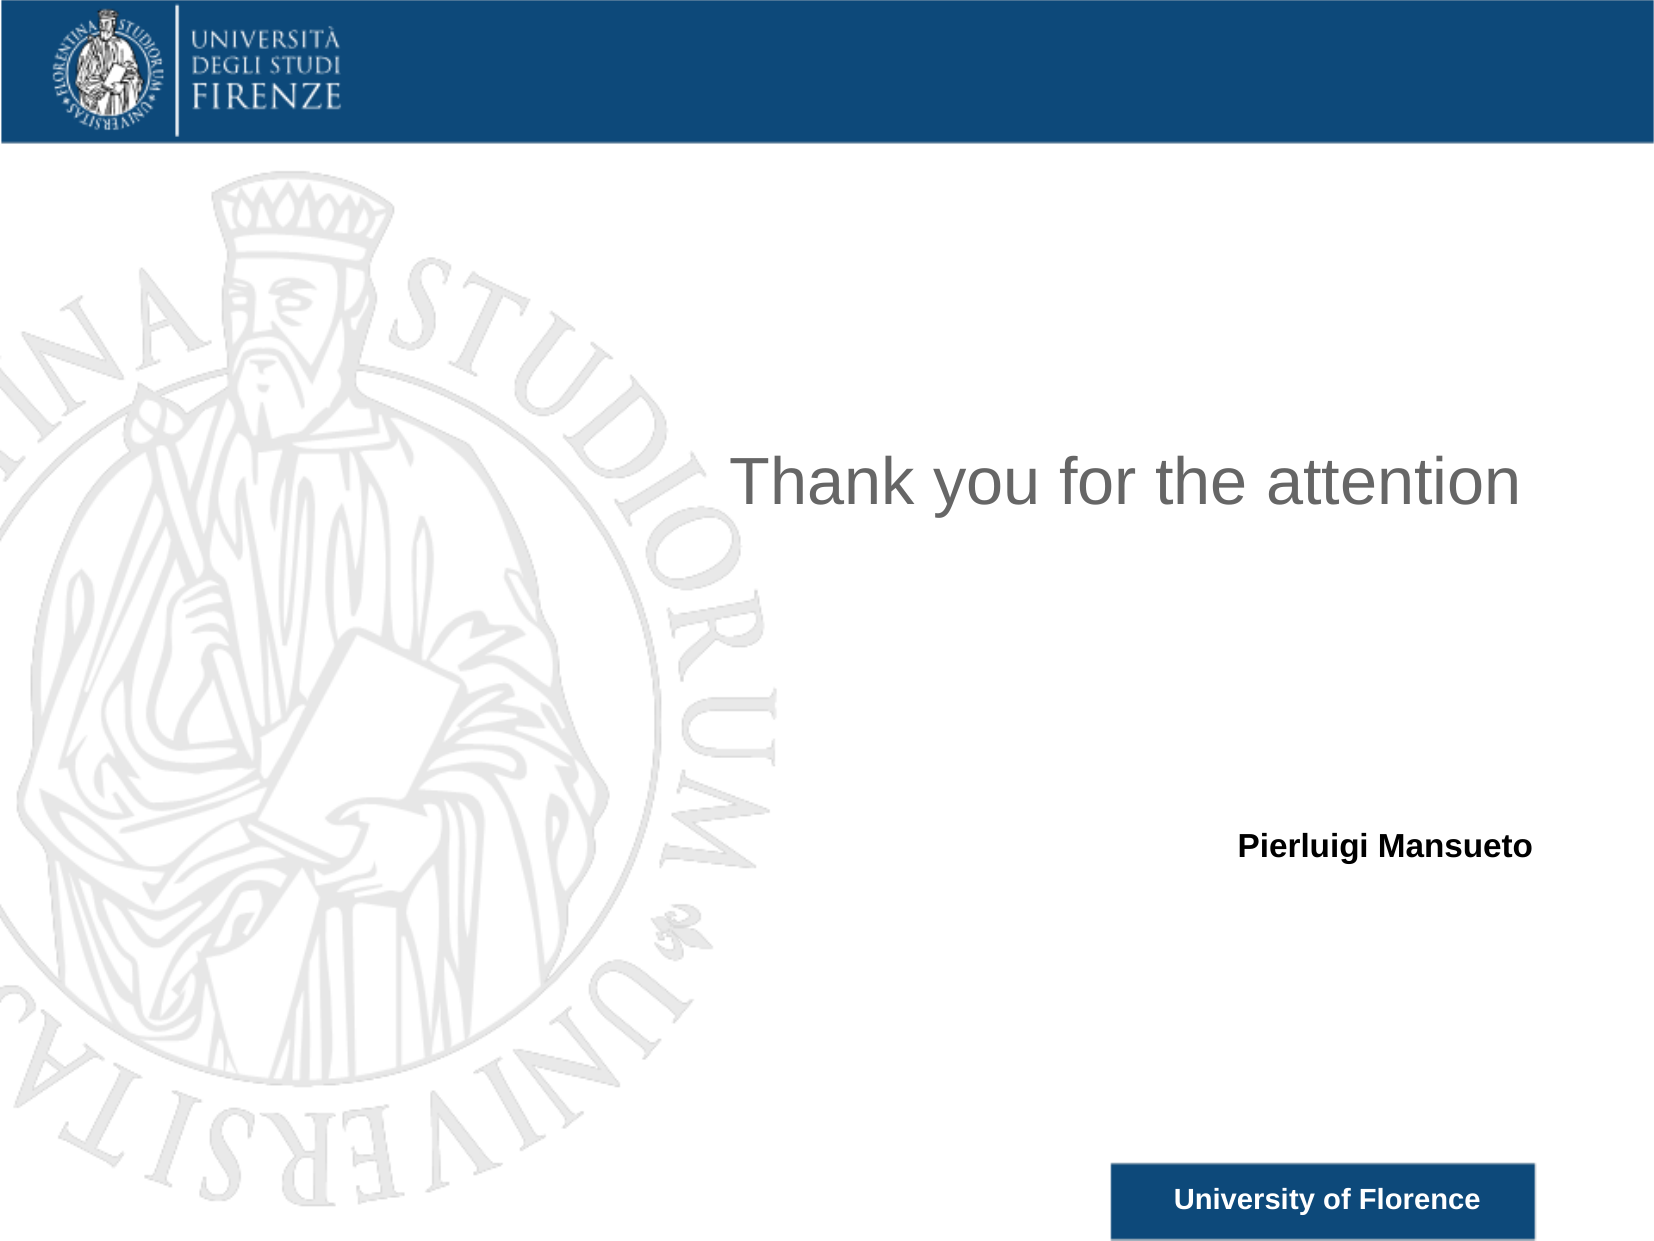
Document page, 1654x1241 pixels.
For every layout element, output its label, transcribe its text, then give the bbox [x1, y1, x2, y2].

picture [0, 0, 1654, 1241]
text_box Pierluigi Mansueto [673, 822, 1536, 871]
text_box University of Florence [629, 1175, 1492, 1224]
subtitle Thank you for the attention [711, 419, 1536, 538]
